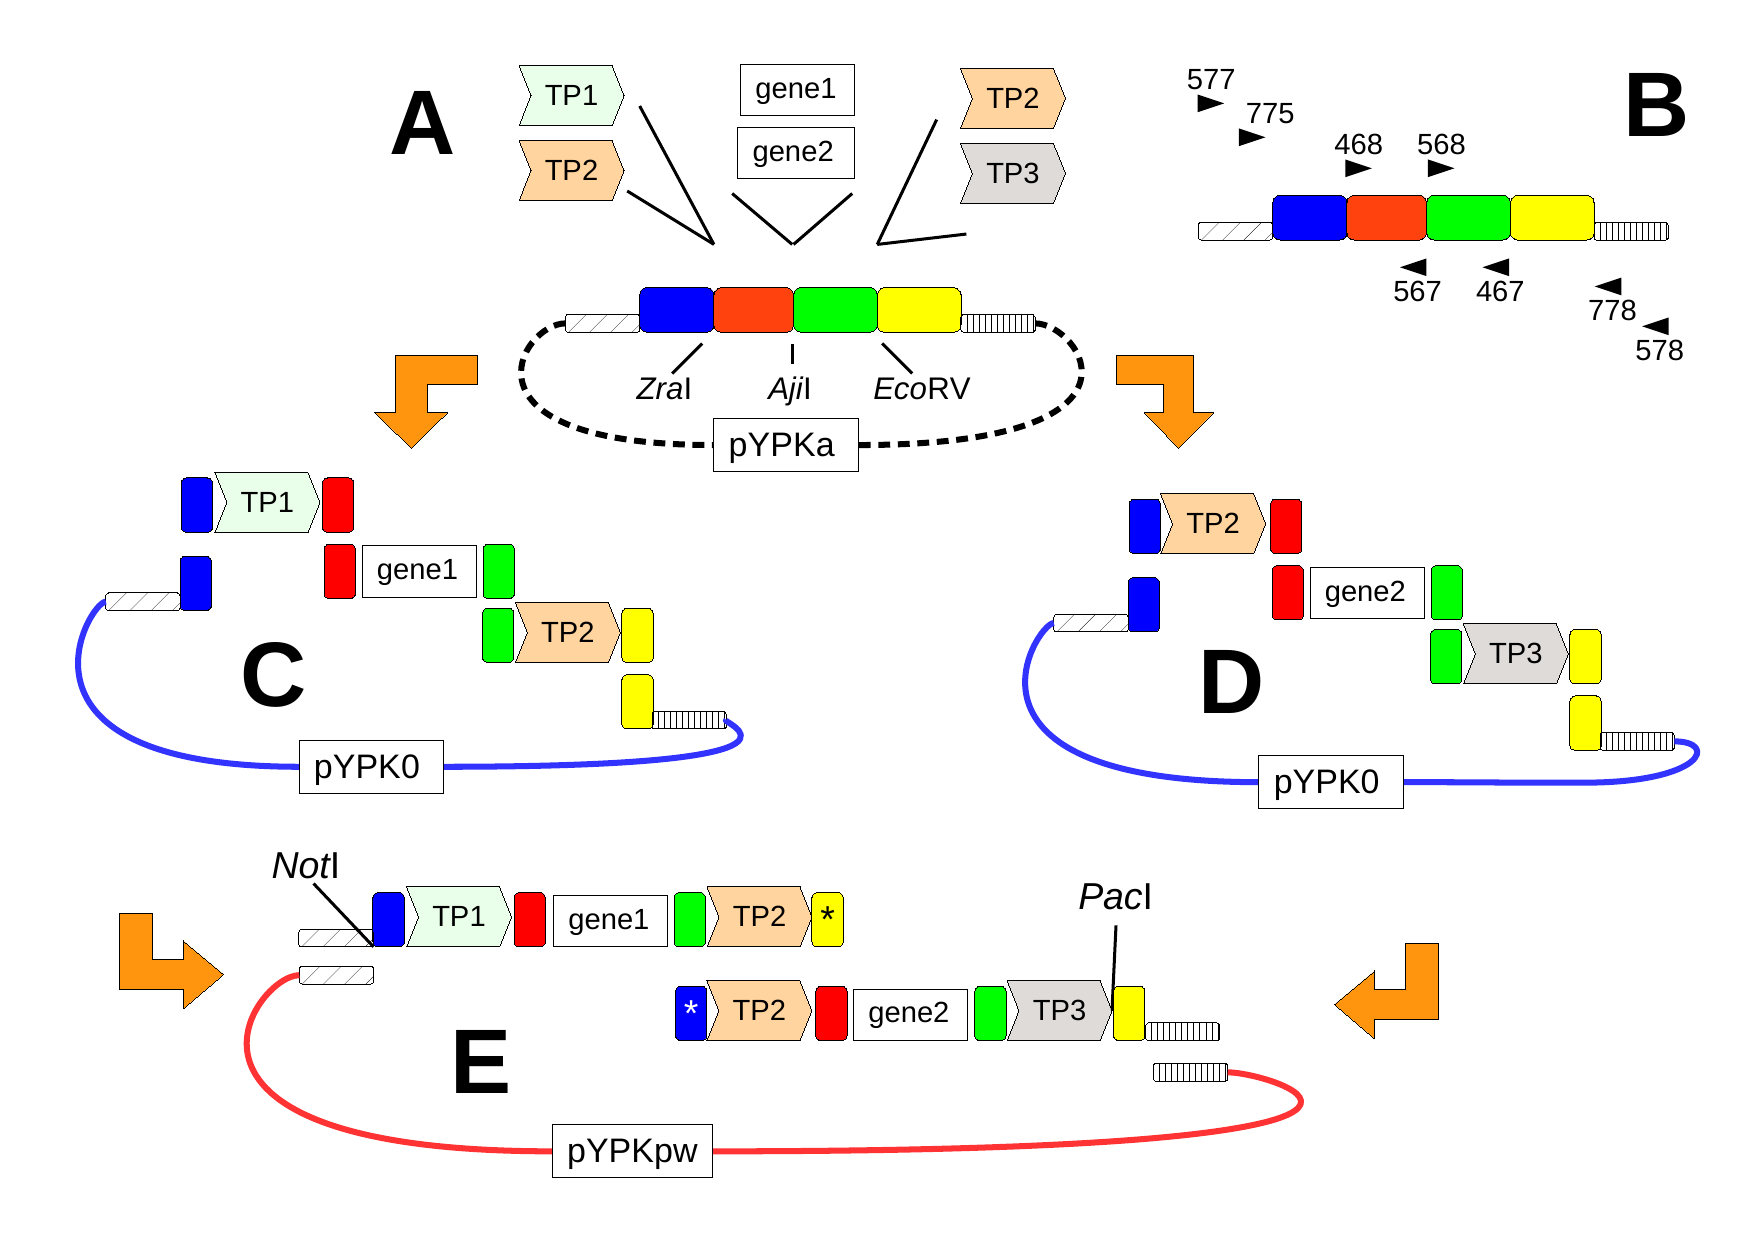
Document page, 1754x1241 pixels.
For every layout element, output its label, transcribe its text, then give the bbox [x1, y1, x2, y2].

text_box [1272, 565, 1304, 620]
text_box gene2 [853, 989, 968, 1041]
text_box [1569, 695, 1675, 751]
text_box 778 [1573, 286, 1664, 335]
text_box C [225, 615, 329, 734]
text_box 468 [1319, 120, 1399, 169]
text_box TP2 [1160, 493, 1266, 554]
text_box [1129, 499, 1161, 554]
text_box TP3 [1007, 980, 1113, 1041]
text_box B [1608, 45, 1754, 164]
text_box [324, 544, 356, 599]
text_box [1113, 986, 1220, 1041]
text_box pYPKpw [552, 1124, 713, 1178]
text_box [119, 913, 224, 1009]
text_box TP2 [707, 886, 811, 947]
text_box TP3 [960, 143, 1066, 204]
text_box [1431, 565, 1463, 620]
text_box [1430, 629, 1462, 684]
text_box TP2 [960, 68, 1066, 129]
text_box [514, 892, 546, 947]
text_box PacI [1063, 868, 1169, 926]
text_box [1198, 195, 1669, 241]
text_box [1569, 629, 1602, 684]
text_box gene1 [740, 64, 855, 116]
text_box pYPKa [713, 418, 859, 472]
text_box 578 [1620, 326, 1711, 374]
text_box gene1 [553, 895, 668, 947]
text_box ZraI [621, 364, 724, 415]
text_box TP2 [519, 140, 625, 201]
text_box TP1 [519, 65, 625, 126]
text_box [1053, 577, 1160, 632]
text_box [674, 892, 706, 947]
text_box [1116, 355, 1214, 449]
text_box pYPK0 [1258, 755, 1404, 809]
text_box EcoRV [858, 364, 997, 428]
text_box * [675, 986, 707, 1041]
text_box [621, 674, 727, 729]
text_box [483, 544, 515, 599]
text_box 568 [1402, 120, 1481, 169]
text_box [299, 966, 374, 985]
text_box [360, 892, 405, 947]
text_box [1334, 943, 1439, 1039]
text_box TP1 [214, 472, 320, 533]
text_box [1270, 499, 1302, 554]
text_box TP2 [515, 602, 621, 663]
text_box 467 [1461, 267, 1552, 315]
text_box gene2 [737, 127, 855, 179]
text_box NotI [256, 837, 362, 894]
text_box E [435, 1003, 644, 1122]
text_box [322, 477, 354, 533]
text_box [565, 287, 1036, 333]
text_box 577 [1172, 55, 1251, 104]
text_box TP1 [406, 886, 512, 947]
text_box gene1 [362, 545, 477, 598]
text_box [621, 608, 654, 663]
text_box [181, 477, 213, 533]
text_box [105, 556, 212, 611]
text_box [374, 355, 478, 449]
text_box [1153, 1063, 1228, 1082]
text_box 775 [1231, 89, 1310, 138]
text_box TP2 [706, 980, 812, 1041]
text_box TP3 [1463, 623, 1569, 684]
text_box [482, 608, 514, 663]
text_box * [811, 892, 844, 947]
text_box [974, 986, 1007, 1041]
text_box A [374, 64, 583, 182]
text_box pYPK0 [299, 740, 444, 794]
text_box [298, 929, 370, 947]
text_box D [1183, 623, 1287, 741]
text_box 567 [1378, 267, 1461, 315]
text_box gene2 [1310, 567, 1425, 619]
text_box [815, 986, 848, 1041]
text_box AjiI [753, 364, 836, 415]
